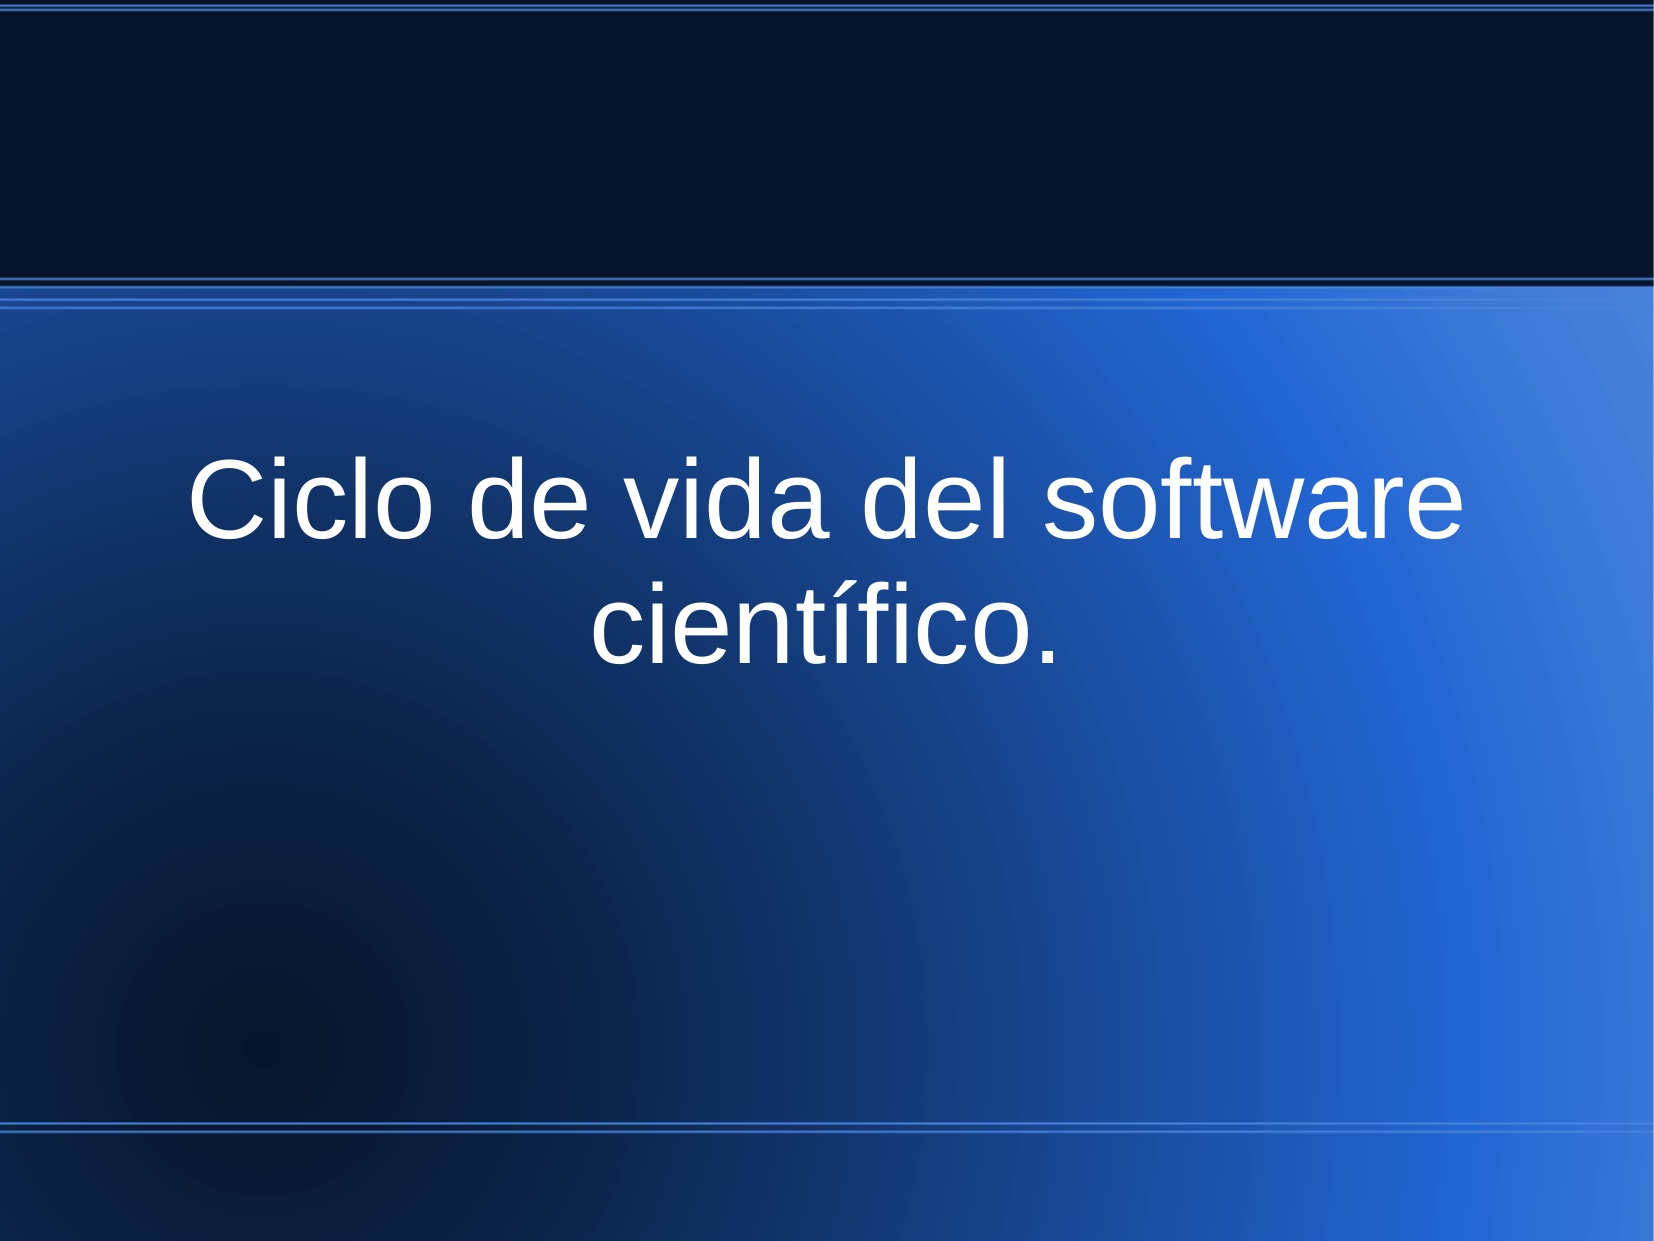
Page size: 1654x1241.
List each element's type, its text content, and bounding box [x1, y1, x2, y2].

picture [0, 0, 1654, 1241]
subtitle Ciclo de vida del software científico. [82, 49, 1571, 1075]
